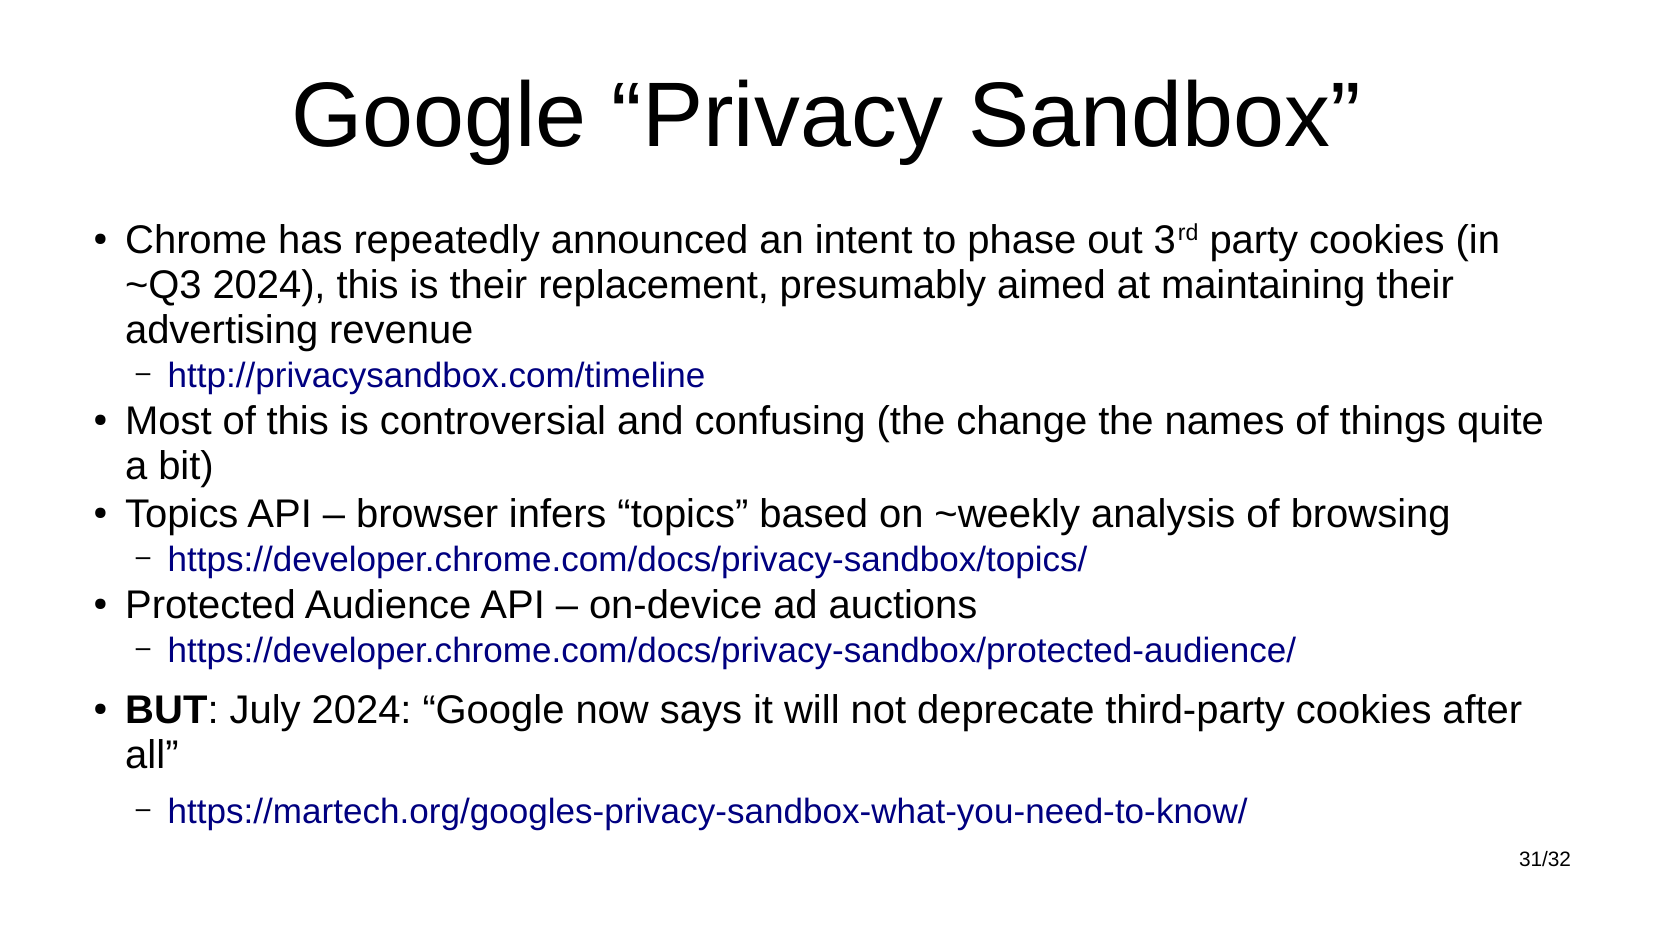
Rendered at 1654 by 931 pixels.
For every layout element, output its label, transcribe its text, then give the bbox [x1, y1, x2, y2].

list Chrome has repeatedly announced an intent to phase out 3rd party cookies (in ~Q3 2024), this is their replacement, presumably aimed at maintaining their advertising revenue http://privacysandbox.com/timeline Most of this is controversial and confusing (the change the names of things quite a bit) Topics API – browser infers “topics” based on ~weekly analysis of browsing https://developer.chrome.com/docs/privacy-sandbox/topics/ Protected Audience API – on-device ad auctions https://developer.chrome.com/docs/privacy-sandbox/protected-audience/ BUT: July 2024: “Google now says it will not deprecate third-party cookies after all” https://martech.org/googles-privacy-sandbox-what-you-need-to-know/ [82, 217, 1571, 839]
title Google “Privacy Sandbox” [82, 37, 1571, 193]
